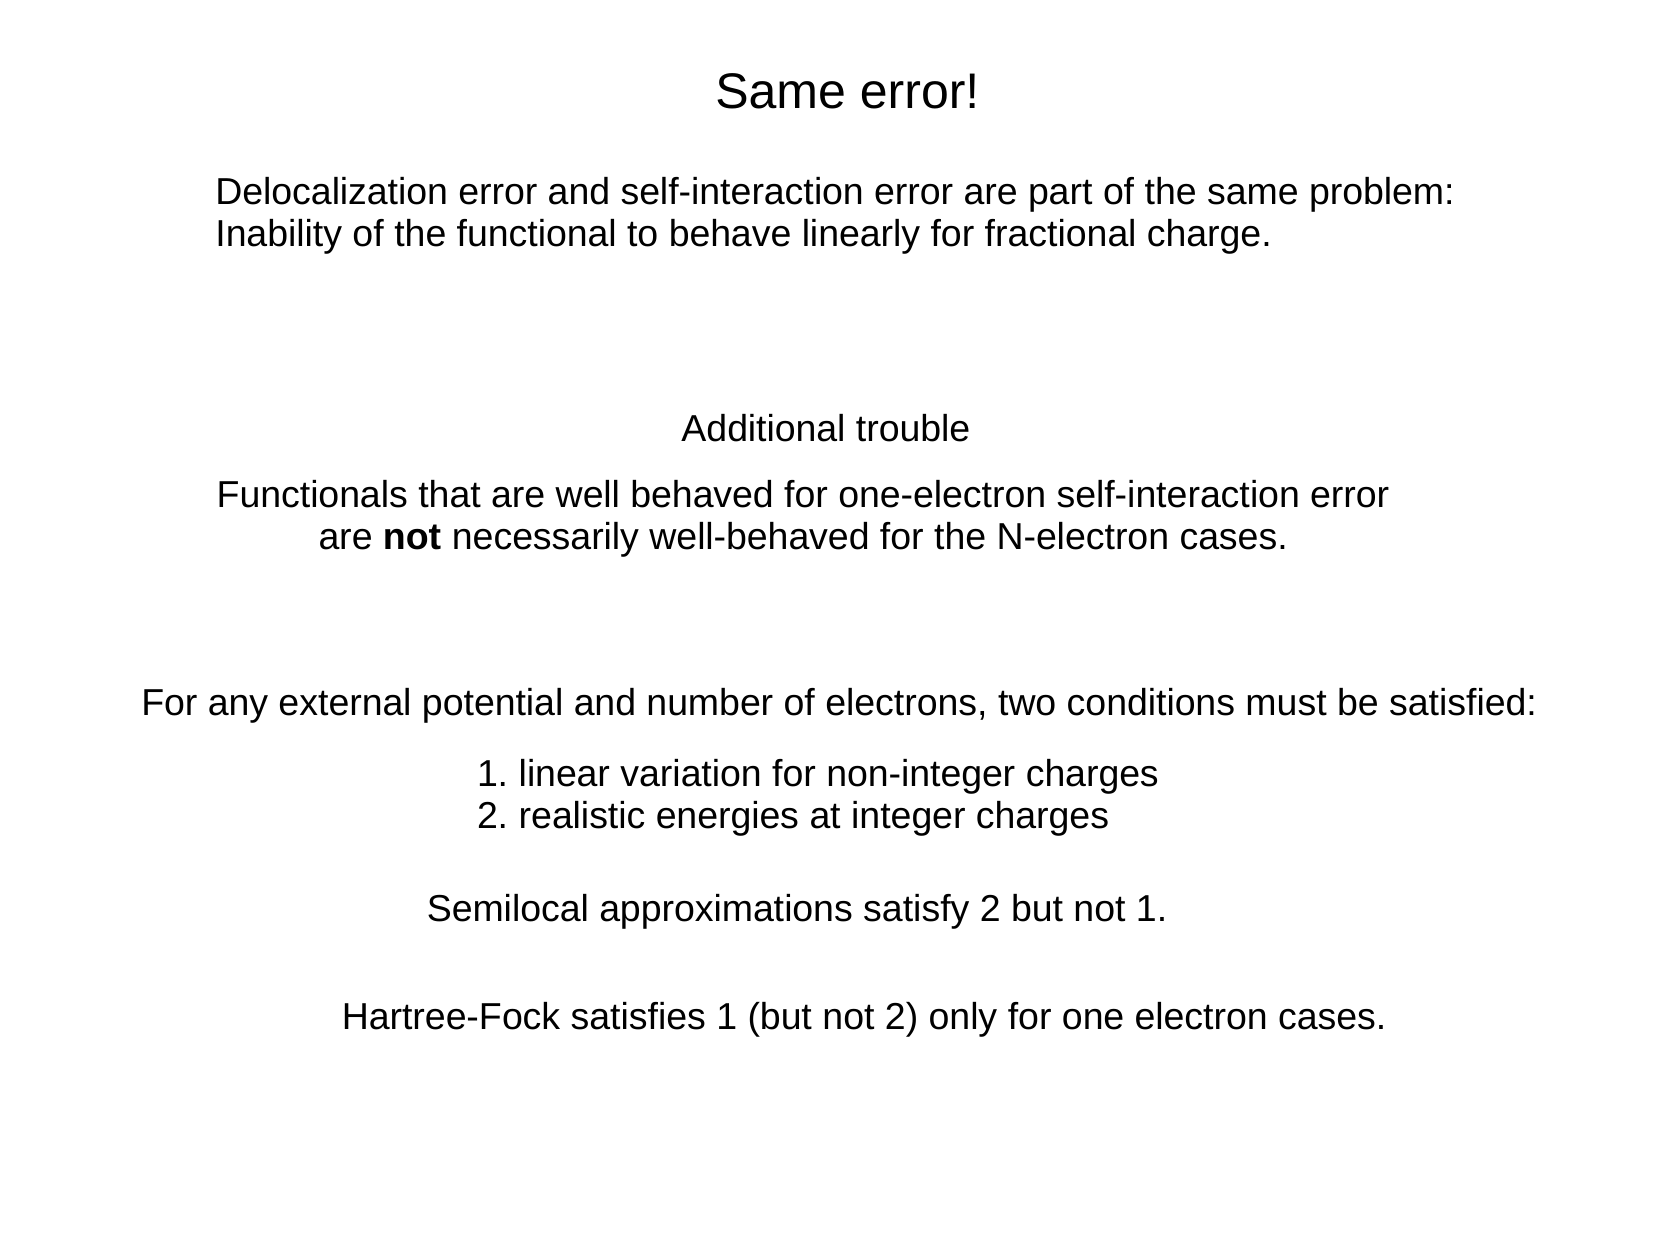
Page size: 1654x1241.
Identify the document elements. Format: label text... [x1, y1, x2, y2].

text_box Delocalization error and self-interaction error are part of the same problem: Inability of the functional to behave linearly for fractional charge. [200, 162, 1473, 262]
text_box Hartree-Fock satisfies 1 (but not 2) only for one electron cases. [327, 988, 1404, 1046]
text_box Same error! [700, 55, 995, 127]
text_box Functionals that are well behaved for one-electron self-interaction error are not necessarily well-behaved for the N-electron cases. [197, 465, 1409, 565]
text_box Semilocal approximations satisfy 2 but not 1. [412, 880, 1184, 938]
text_box Additional trouble [666, 400, 987, 458]
text_box For any external potential and number of electrons, two conditions must be satisfied: [126, 673, 1555, 731]
text_box 1. linear variation for non-integer charges 2. realistic energies at integer charges [462, 745, 1176, 845]
